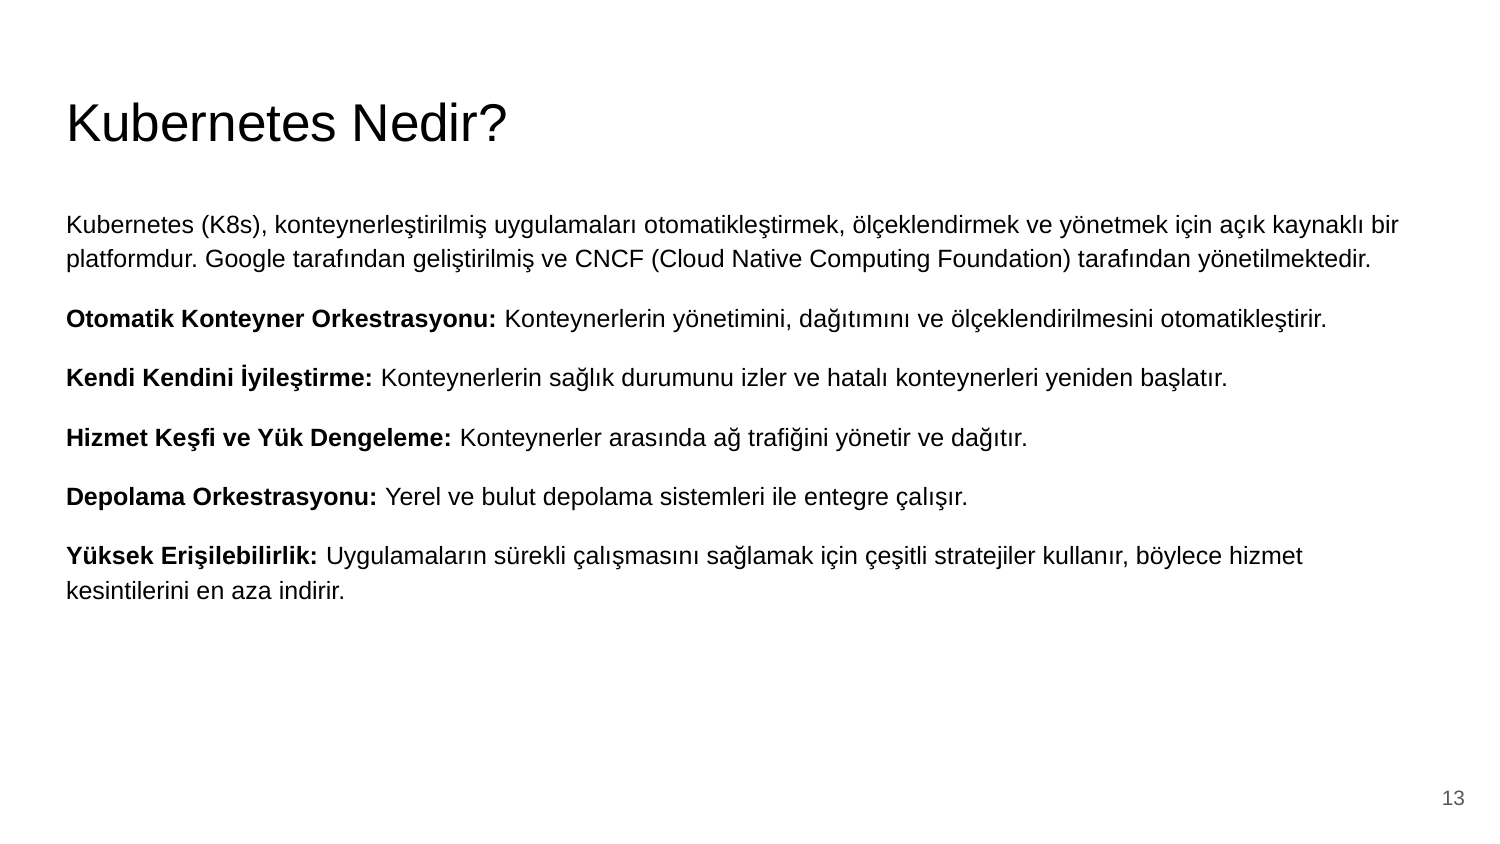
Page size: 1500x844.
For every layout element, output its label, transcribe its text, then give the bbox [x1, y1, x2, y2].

slide_number <number> [1389, 764, 1480, 830]
title Kubernetes Nedir? [51, 72, 1449, 167]
list Kubernetes (K8s), konteynerleştirilmiş uygulamaları otomatikleştirmek, ölçeklendirmek ve yönetmek için açık kaynaklı bir platformdur. Google tarafından geliştirilmiş ve CNCF (Cloud Native Computing Foundation) tarafından yönetilmektedir. Otomatik Konteyner Orkestrasyonu: Konteynerlerin yönetimini, dağıtımını ve ölçeklendirilmesini otomatikleştirir. Kendi Kendini İyileştirme: Konteynerlerin sağlık durumunu izler ve hatalı konteynerleri yeniden başlatır. Hizmet Keşfi ve Yük Dengeleme: Konteynerler arasında ağ trafiğini yönetir ve dağıtır. Depolama Orkestrasyonu: Yerel ve bulut depolama sistemleri ile entegre çalışır. Yüksek Erişilebilirlik: Uygulamaların sürekli çalışmasını sağlamak için çeşitli stratejiler kullanır, böylece hizmet kesintilerini en aza indirir. [51, 189, 1449, 750]
